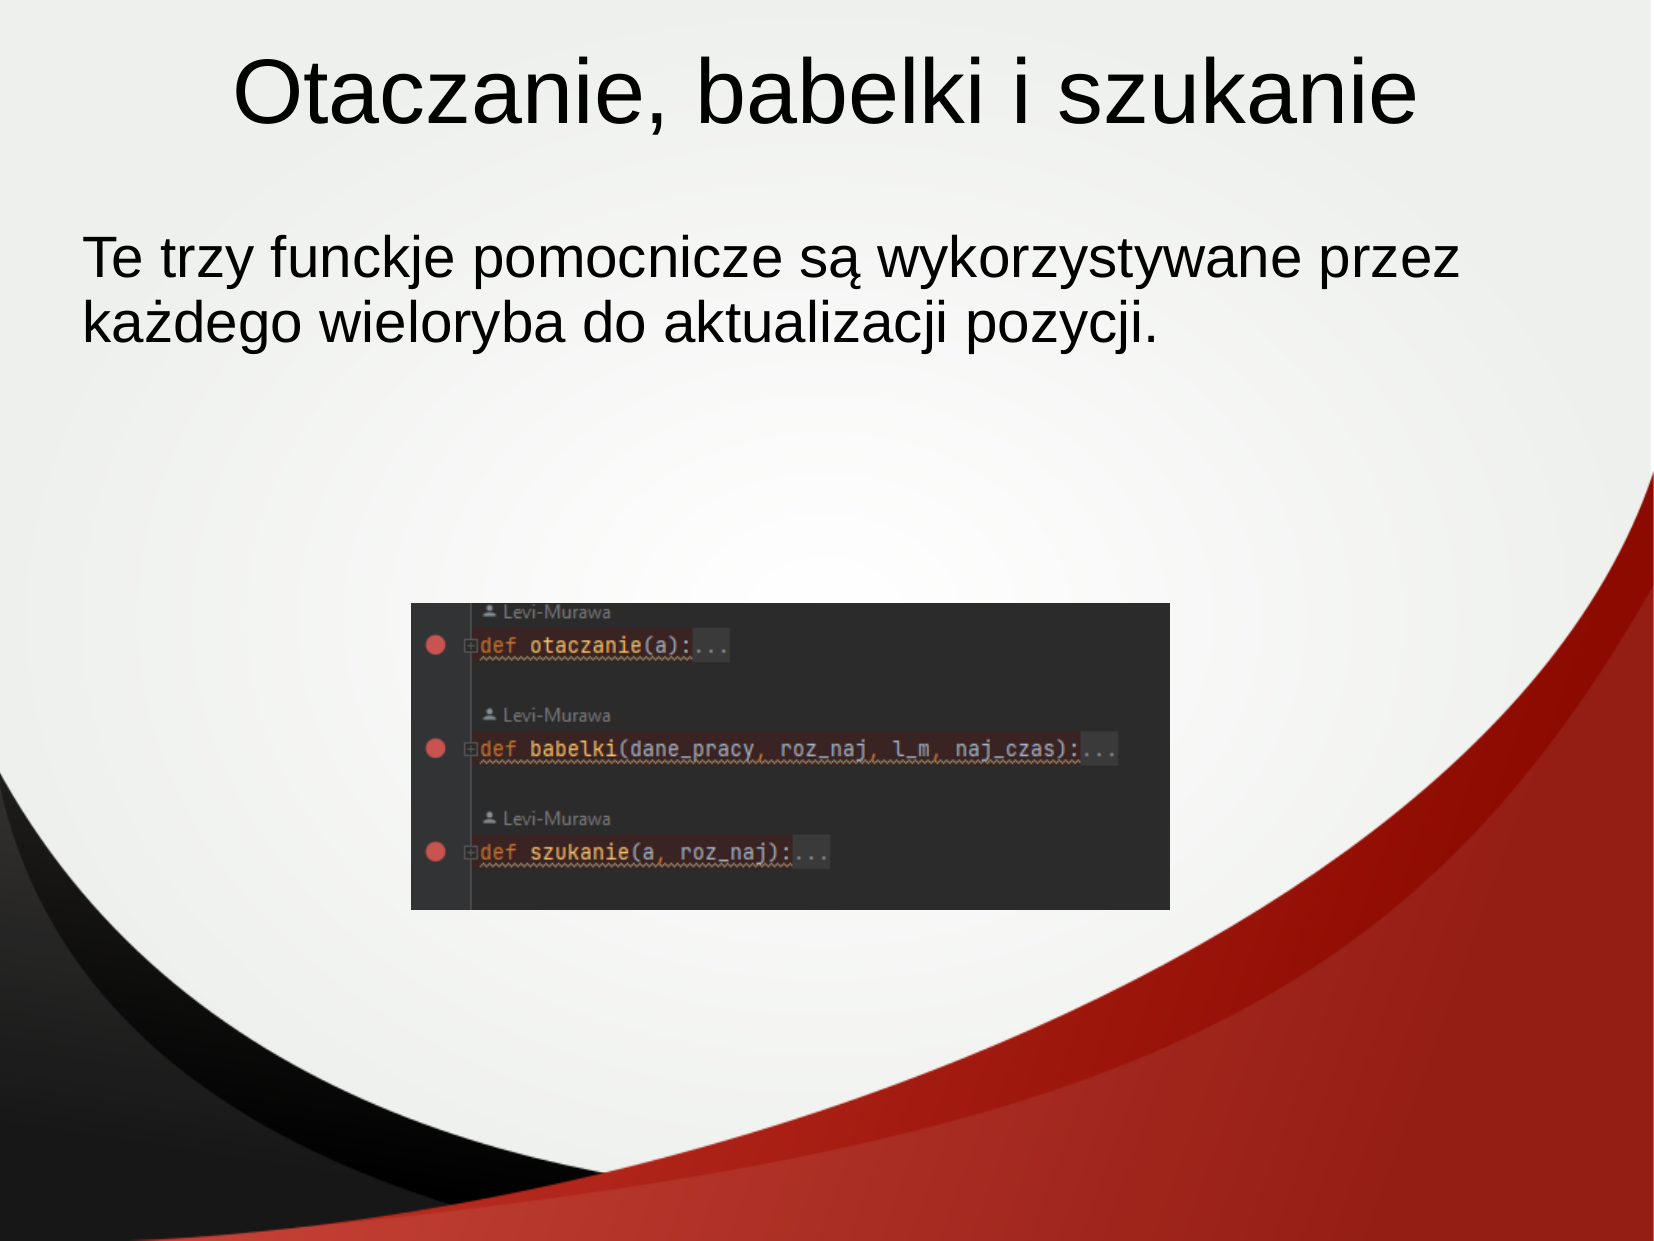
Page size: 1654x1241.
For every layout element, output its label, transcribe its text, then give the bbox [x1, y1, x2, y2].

title Otaczanie, babelki i szukanie [82, 0, 1571, 196]
list Te trzy funckje pomocnicze są wykorzystywane przez każdego wieloryba do aktualizacji pozycji. [82, 224, 1583, 886]
picture [0, 0, 1654, 1241]
